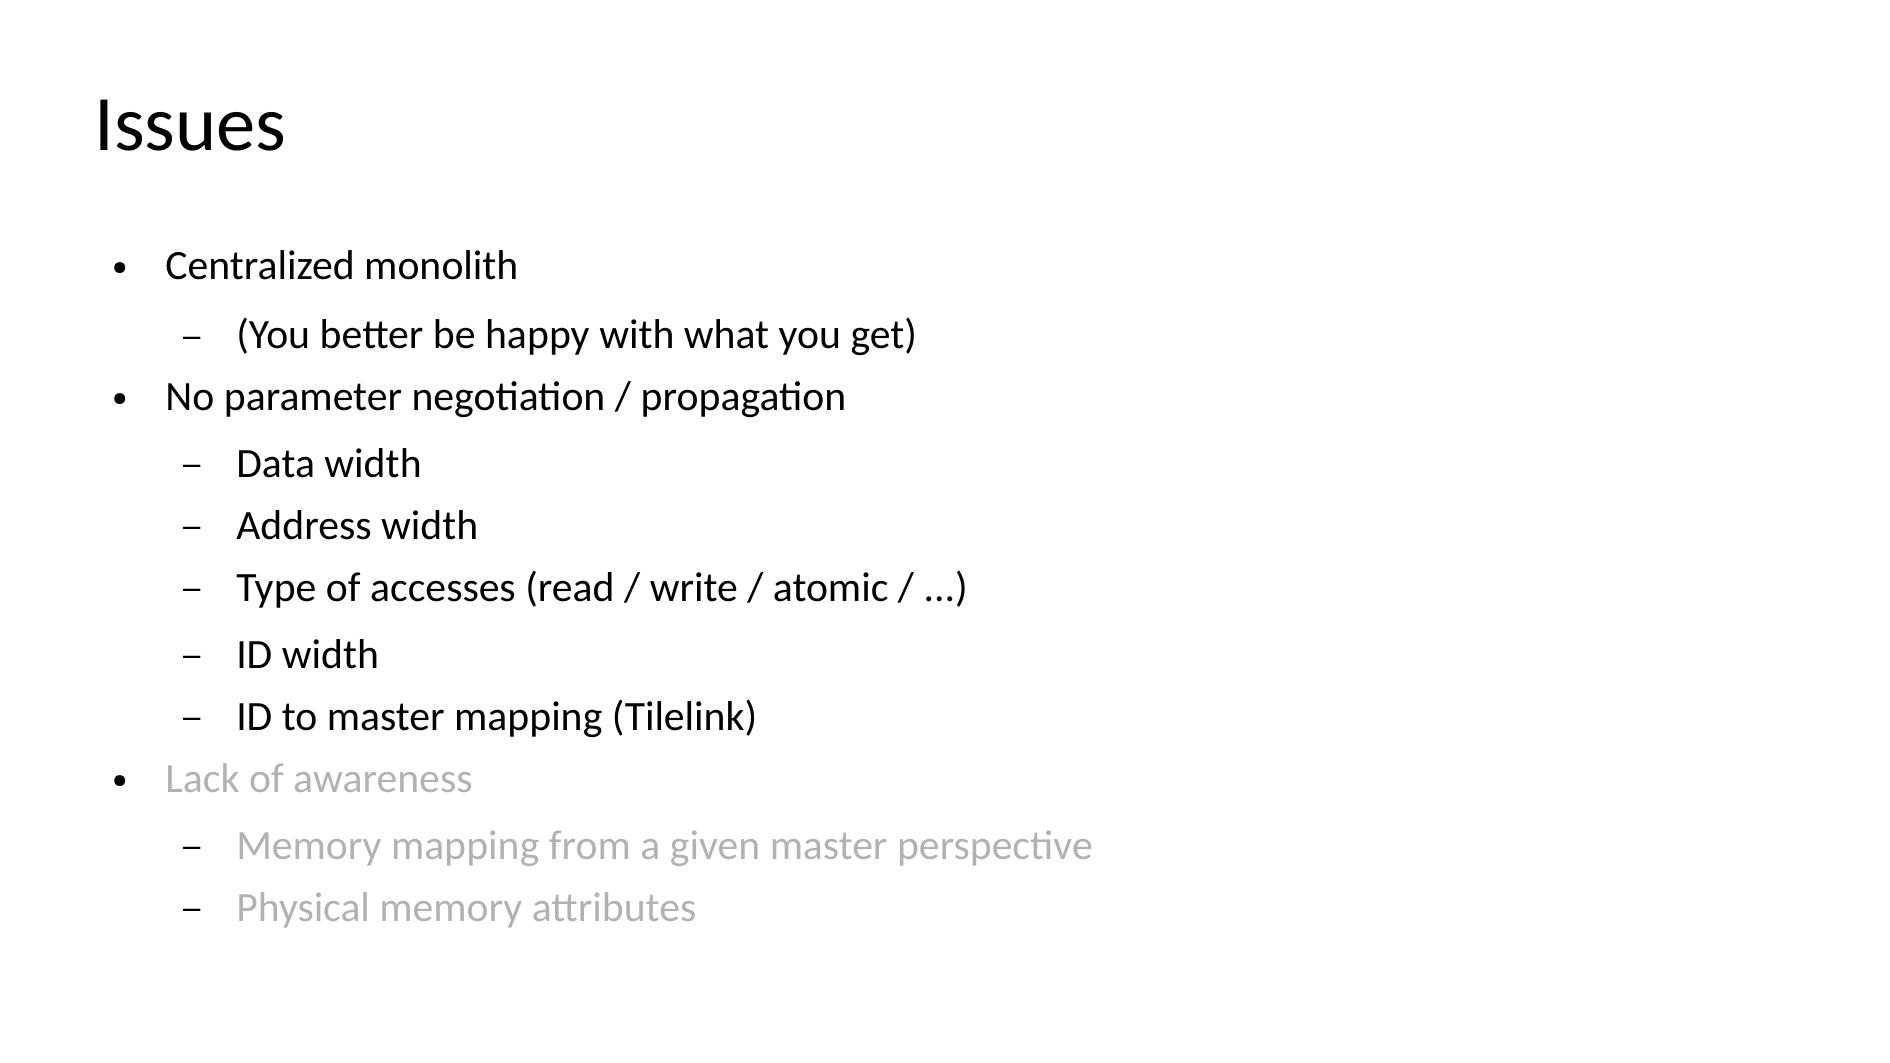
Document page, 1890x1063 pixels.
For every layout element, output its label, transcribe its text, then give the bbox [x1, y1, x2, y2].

list Centralized monolith (You better be happy with what you get) No parameter negotiation / propagation Data width Address width Type of accesses (read / write / atomic / ...) ID width ID to master mapping (Tilelink) Lack of awareness Memory mapping from a given master perspective Physical memory attributes [94, 248, 1878, 1063]
title Issues [94, 42, 1796, 220]
